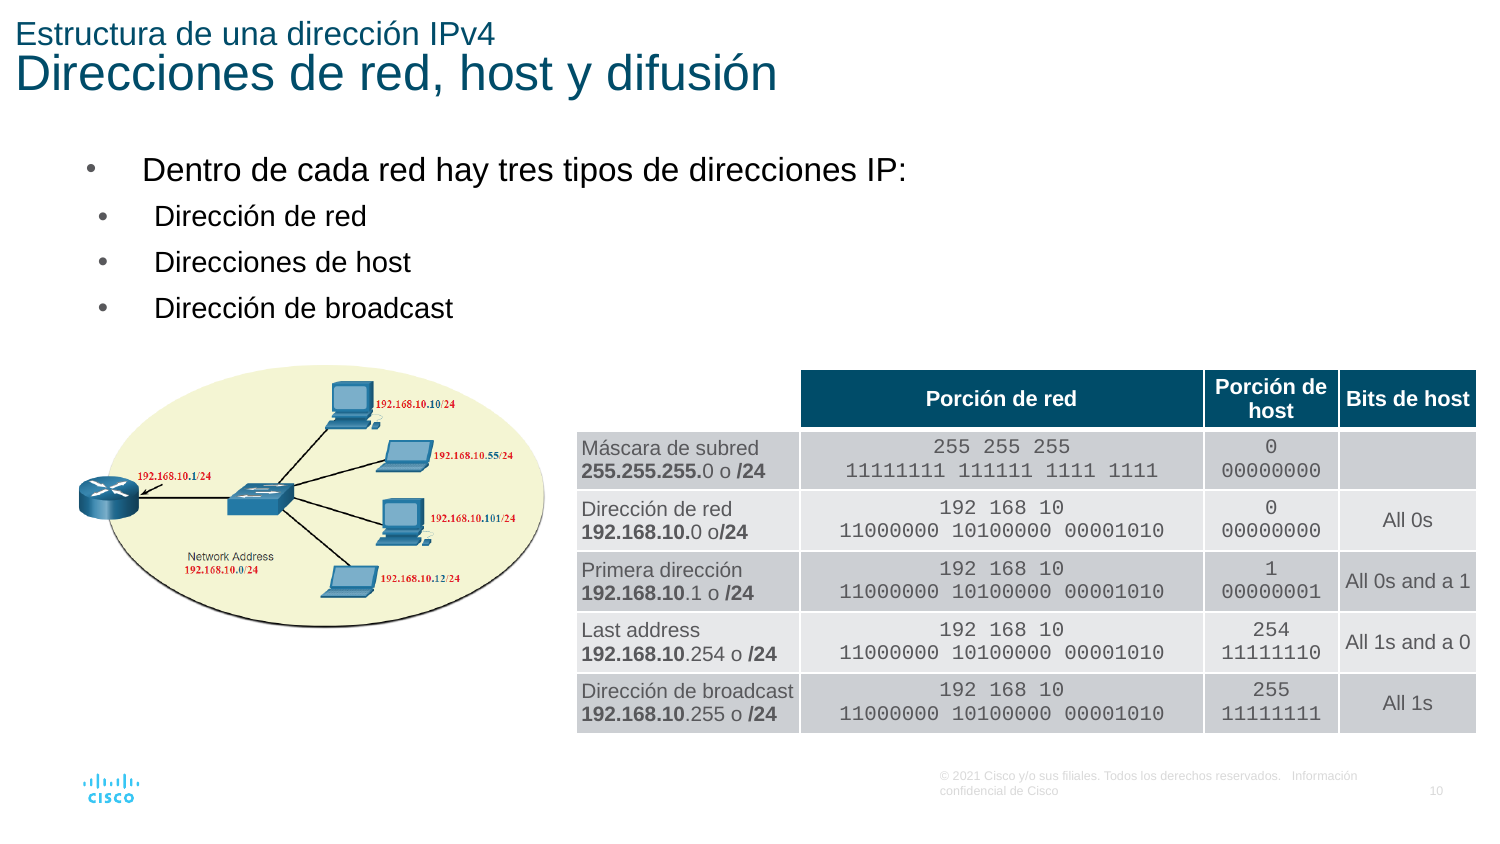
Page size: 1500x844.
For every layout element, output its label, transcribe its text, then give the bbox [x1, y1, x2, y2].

list Dentro de cada red hay tres tipos de direcciones IP: Dirección de red Direcciones de host Dirección de broadcast [70, 140, 1001, 359]
table_cell Primera dirección 192.168.10.1 o /24 [577, 552, 799, 611]
title Estructura de una dirección IPv4 Direcciones de red, host y difusión [0, 0, 1369, 121]
table_cell 192 168 10 11000000 10100000 00001010 [801, 674, 1203, 733]
table_header [577, 370, 799, 427]
table_cell All 1s [1340, 674, 1476, 733]
table_cell 254 11111110 [1205, 613, 1338, 672]
table_cell 0 00000000 [1205, 491, 1338, 550]
table_cell [1340, 432, 1476, 489]
table_cell 192 168 10 11000000 10100000 00001010 [801, 613, 1203, 672]
table_cell All 1s and a 0 [1340, 613, 1476, 672]
table_cell 1 00000001 [1205, 552, 1338, 611]
table_cell 255 11111111 [1205, 674, 1338, 733]
picture [70, 364, 547, 629]
table_cell 255 255 255 11111111 111111 1111 1111 [801, 432, 1203, 489]
table_header Bits de host [1340, 370, 1476, 427]
table_header Porción de red [801, 370, 1203, 427]
table_cell Dirección de red 192.168.10.0 o/24 [577, 491, 799, 550]
table_cell Last address 192.168.10.254 o /24 [577, 613, 799, 672]
table_cell 0 00000000 [1205, 432, 1338, 489]
table_cell 192 168 10 11000000 10100000 00001010 [801, 552, 1203, 611]
table_cell All 0s [1340, 491, 1476, 550]
table_cell 192 168 10 11000000 10100000 00001010 [801, 491, 1203, 550]
table_cell Máscara de subred 255.255.255.0 o /24 [577, 432, 799, 489]
table_cell Dirección de broadcast 192.168.10.255 o /24 [577, 674, 799, 733]
table_header Porción de host [1205, 370, 1338, 427]
table_cell All 0s and a 1 [1340, 552, 1476, 611]
